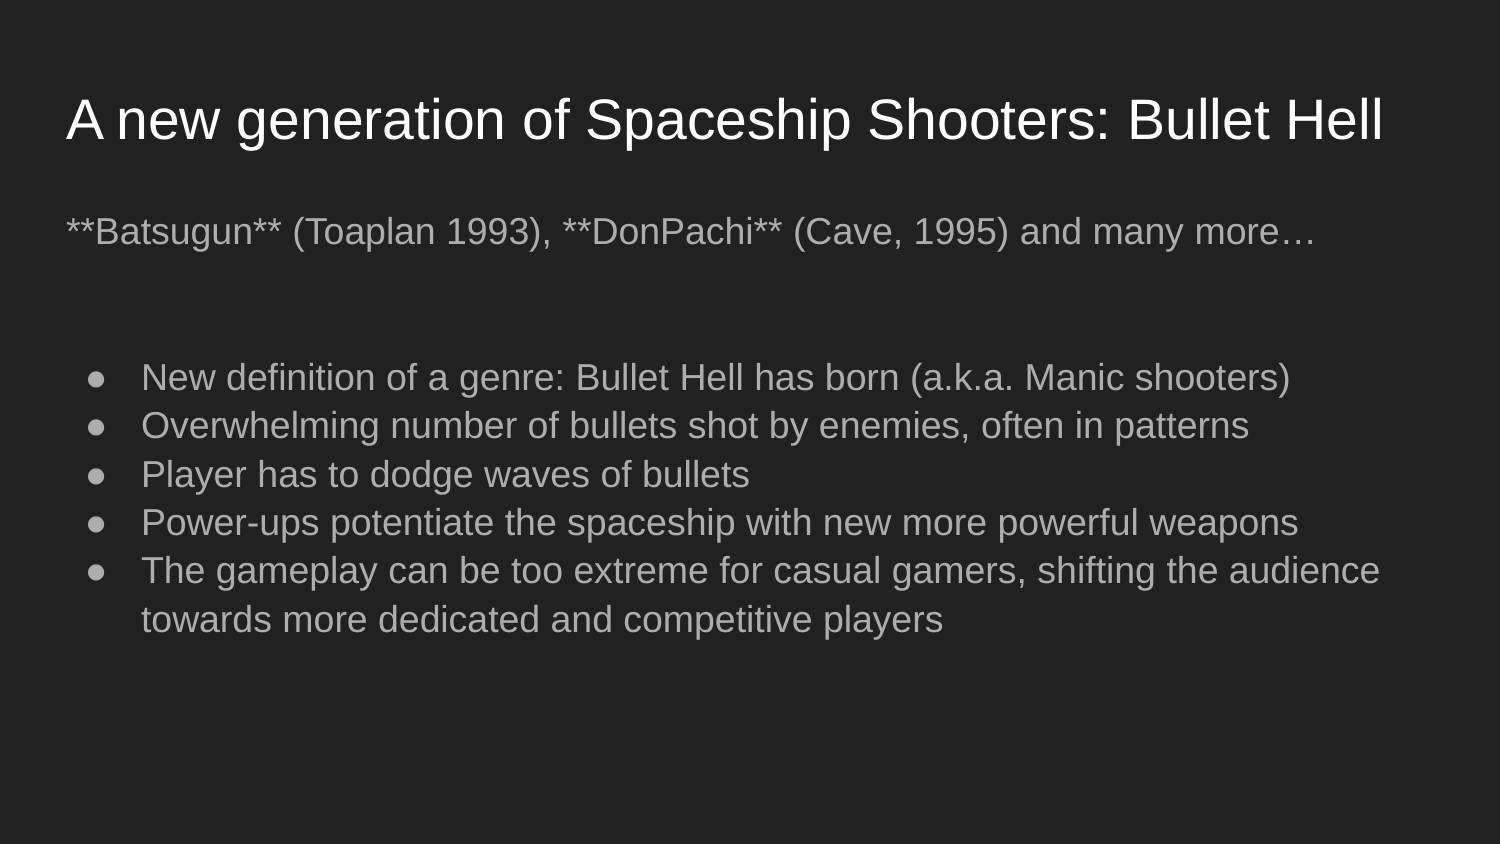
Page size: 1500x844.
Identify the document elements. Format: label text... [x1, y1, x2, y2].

title A new generation of Spaceship Shooters: Bullet Hell [51, 72, 1449, 167]
list **Batsugun** (Toaplan 1993), **DonPachi** (Cave, 1995) and many more… New definition of a genre: Bullet Hell has born (a.k.a. Manic shooters) Overwhelming number of bullets shot by enemies, often in patterns Player has to dodge waves of bullets Power-ups potentiate the spaceship with new more powerful weapons The gameplay can be too extreme for casual gamers, shifting the audience towards more dedicated and competitive players [51, 189, 1449, 750]
